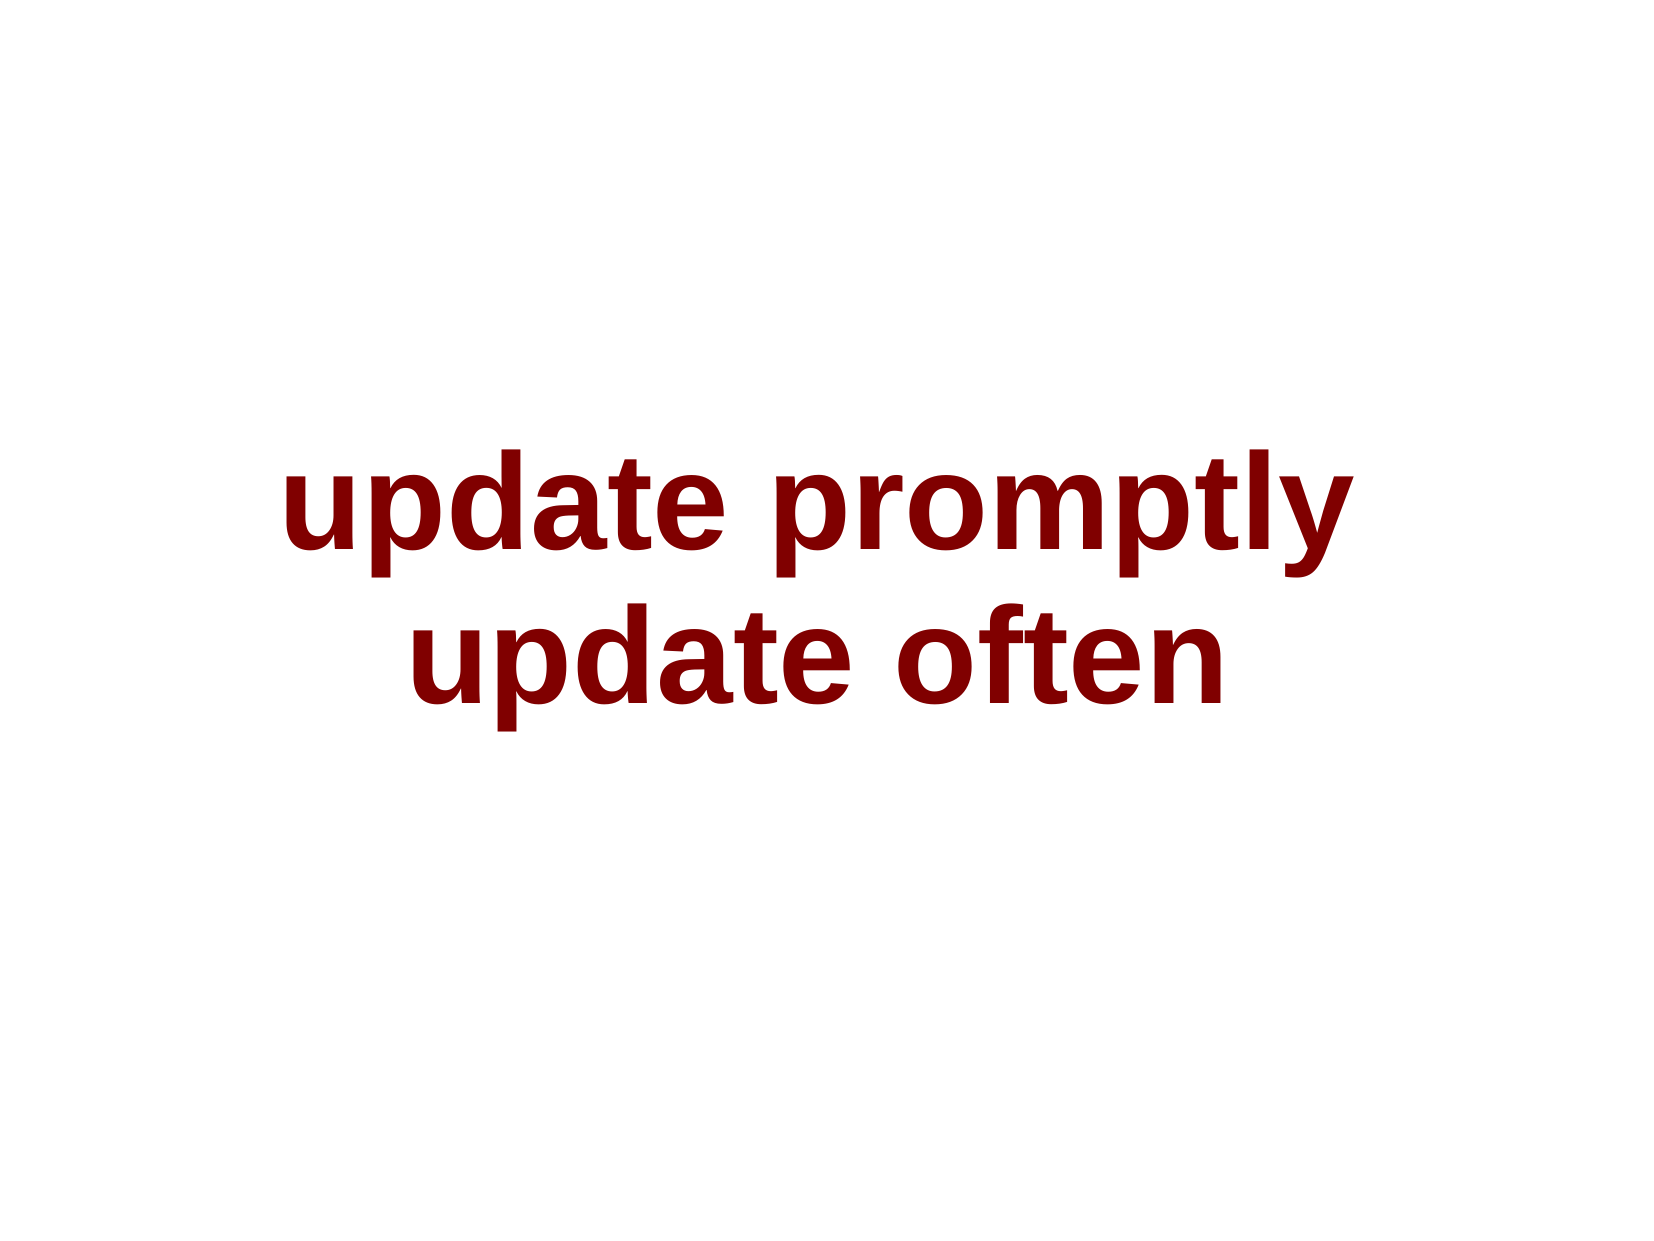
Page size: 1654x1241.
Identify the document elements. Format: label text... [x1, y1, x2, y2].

title update promptly update often [73, 425, 1562, 733]
